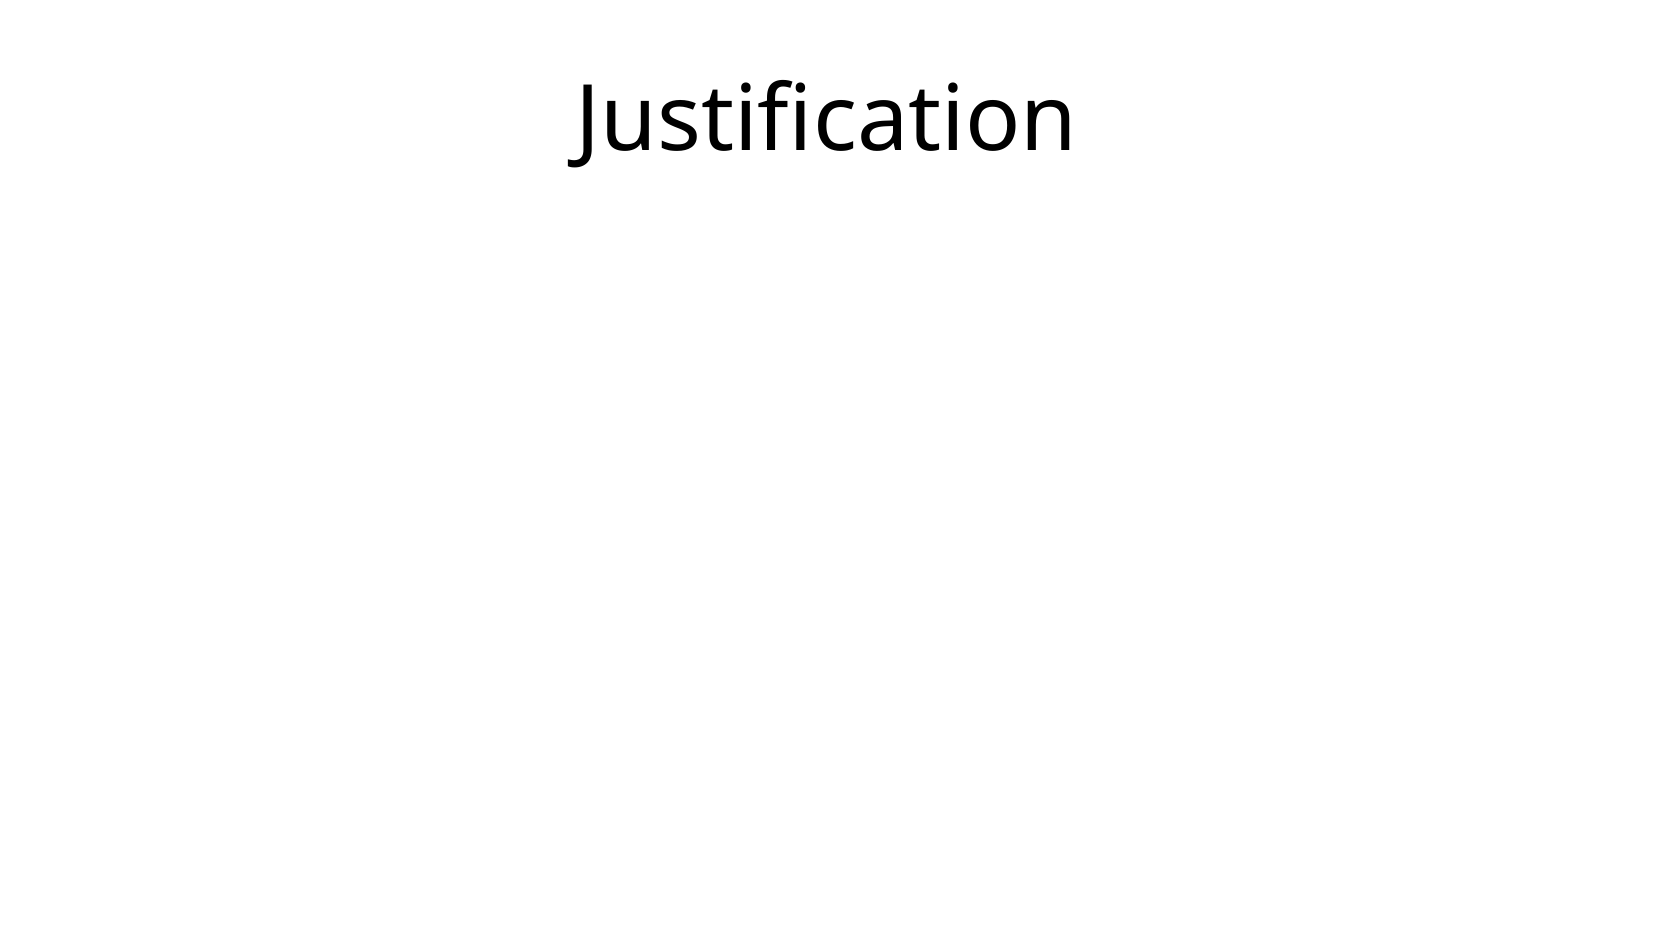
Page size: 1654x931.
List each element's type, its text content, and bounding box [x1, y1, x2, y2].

title Justification [82, 37, 1571, 193]
